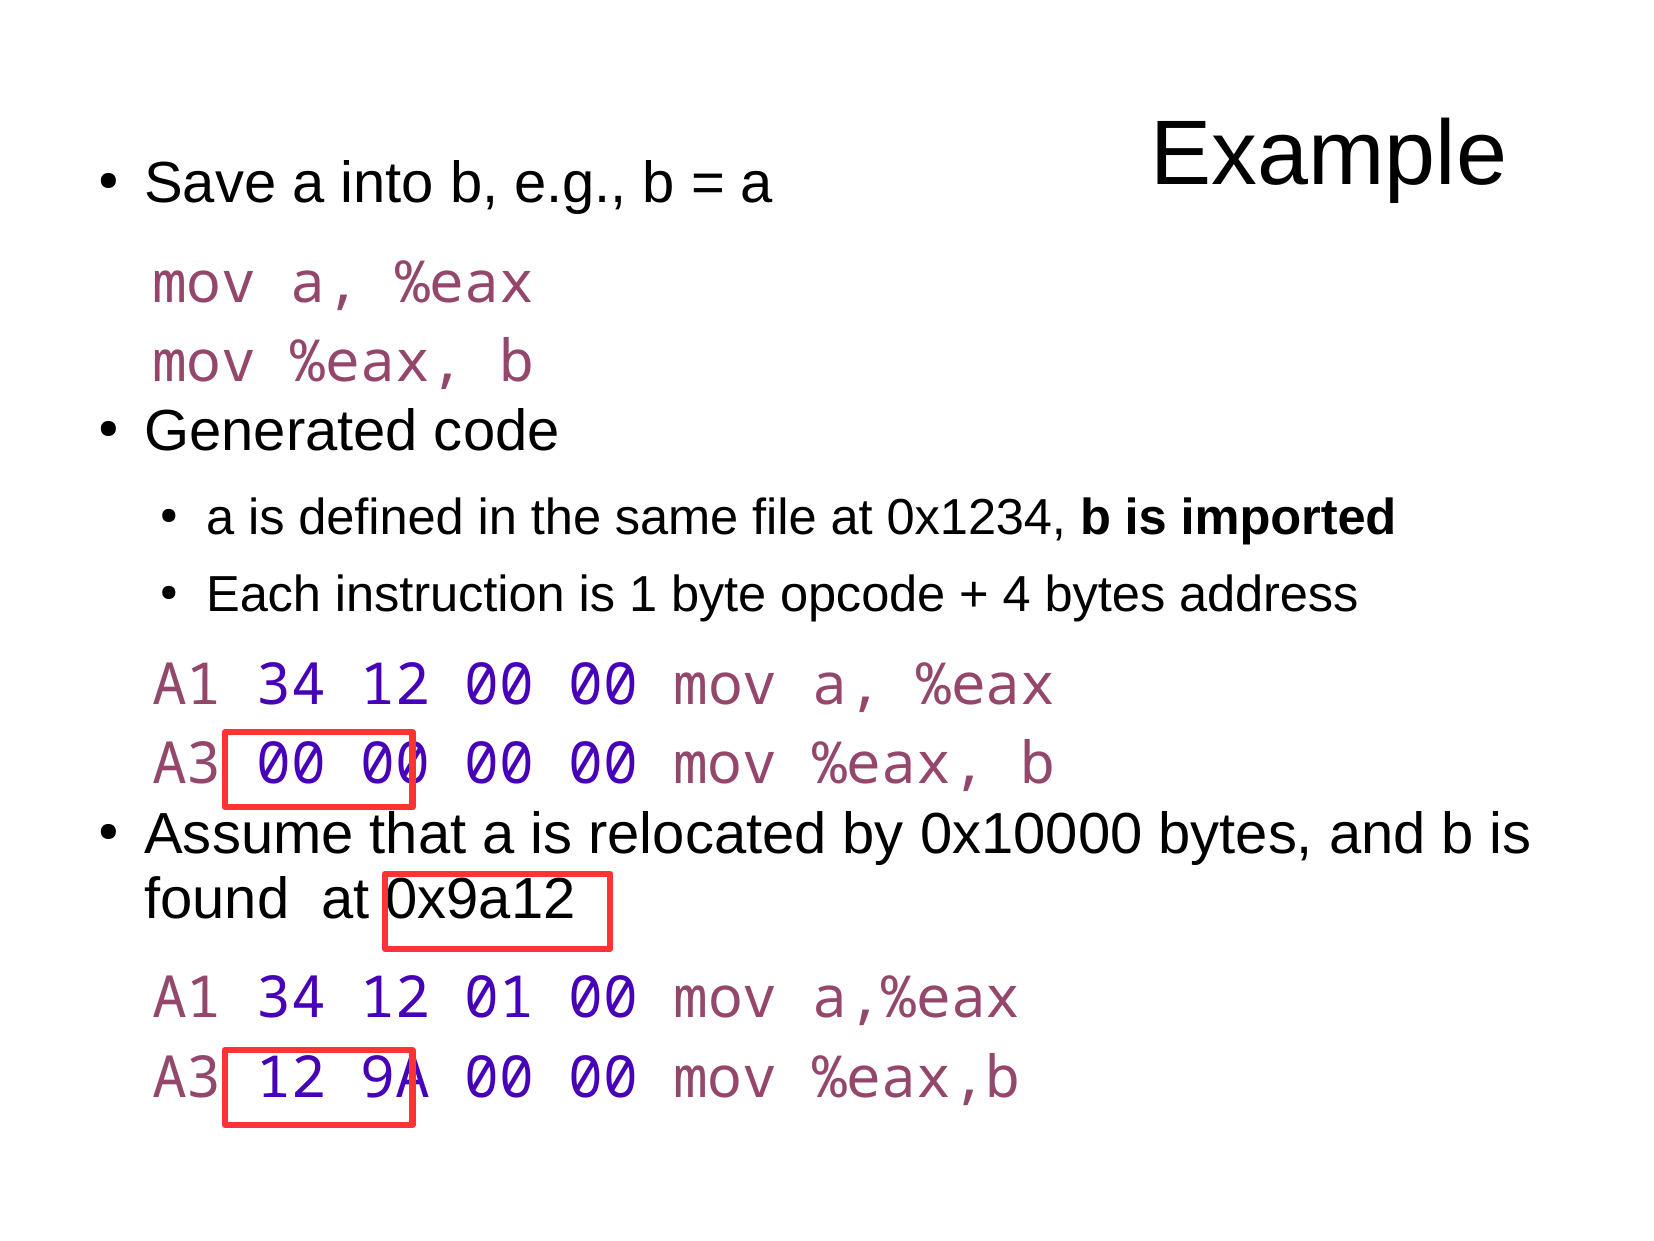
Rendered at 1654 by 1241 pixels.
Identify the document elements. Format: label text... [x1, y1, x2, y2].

list Save a into b, e.g., b = a mov a, %eax mov %eax, b Generated code a is defined in the same file at 0x1234, b is imported Each instruction is 1 byte opcode + 4 bytes address A1 34 12 00 00 mov a, %eax A3 00 00 00 00 mov %eax, b Assume that a is relocated by 0x10000 bytes, and b is found at 0x9a12 A1 34 12 01 00 mov a,%eax A3 12 9A 00 00 mov %eax,b [82, 150, 1571, 1126]
list Save a into b, e.g., b = a mov a, %eax mov %eax, b Generated code a is defined in the same file at 0x1234, b is imported Each instruction is 1 byte opcode + 4 bytes address A1 34 12 00 00 mov a, %eax A3 00 00 00 00 mov %eax, b Assume that a is relocated by 0x10000 bytes, and b is found at 0x9a12 A1 34 12 01 00 mov a,%eax A3 12 9A 00 00 mov %eax,b [228, 1053, 409, 1122]
title Example [1087, 49, 1571, 150]
